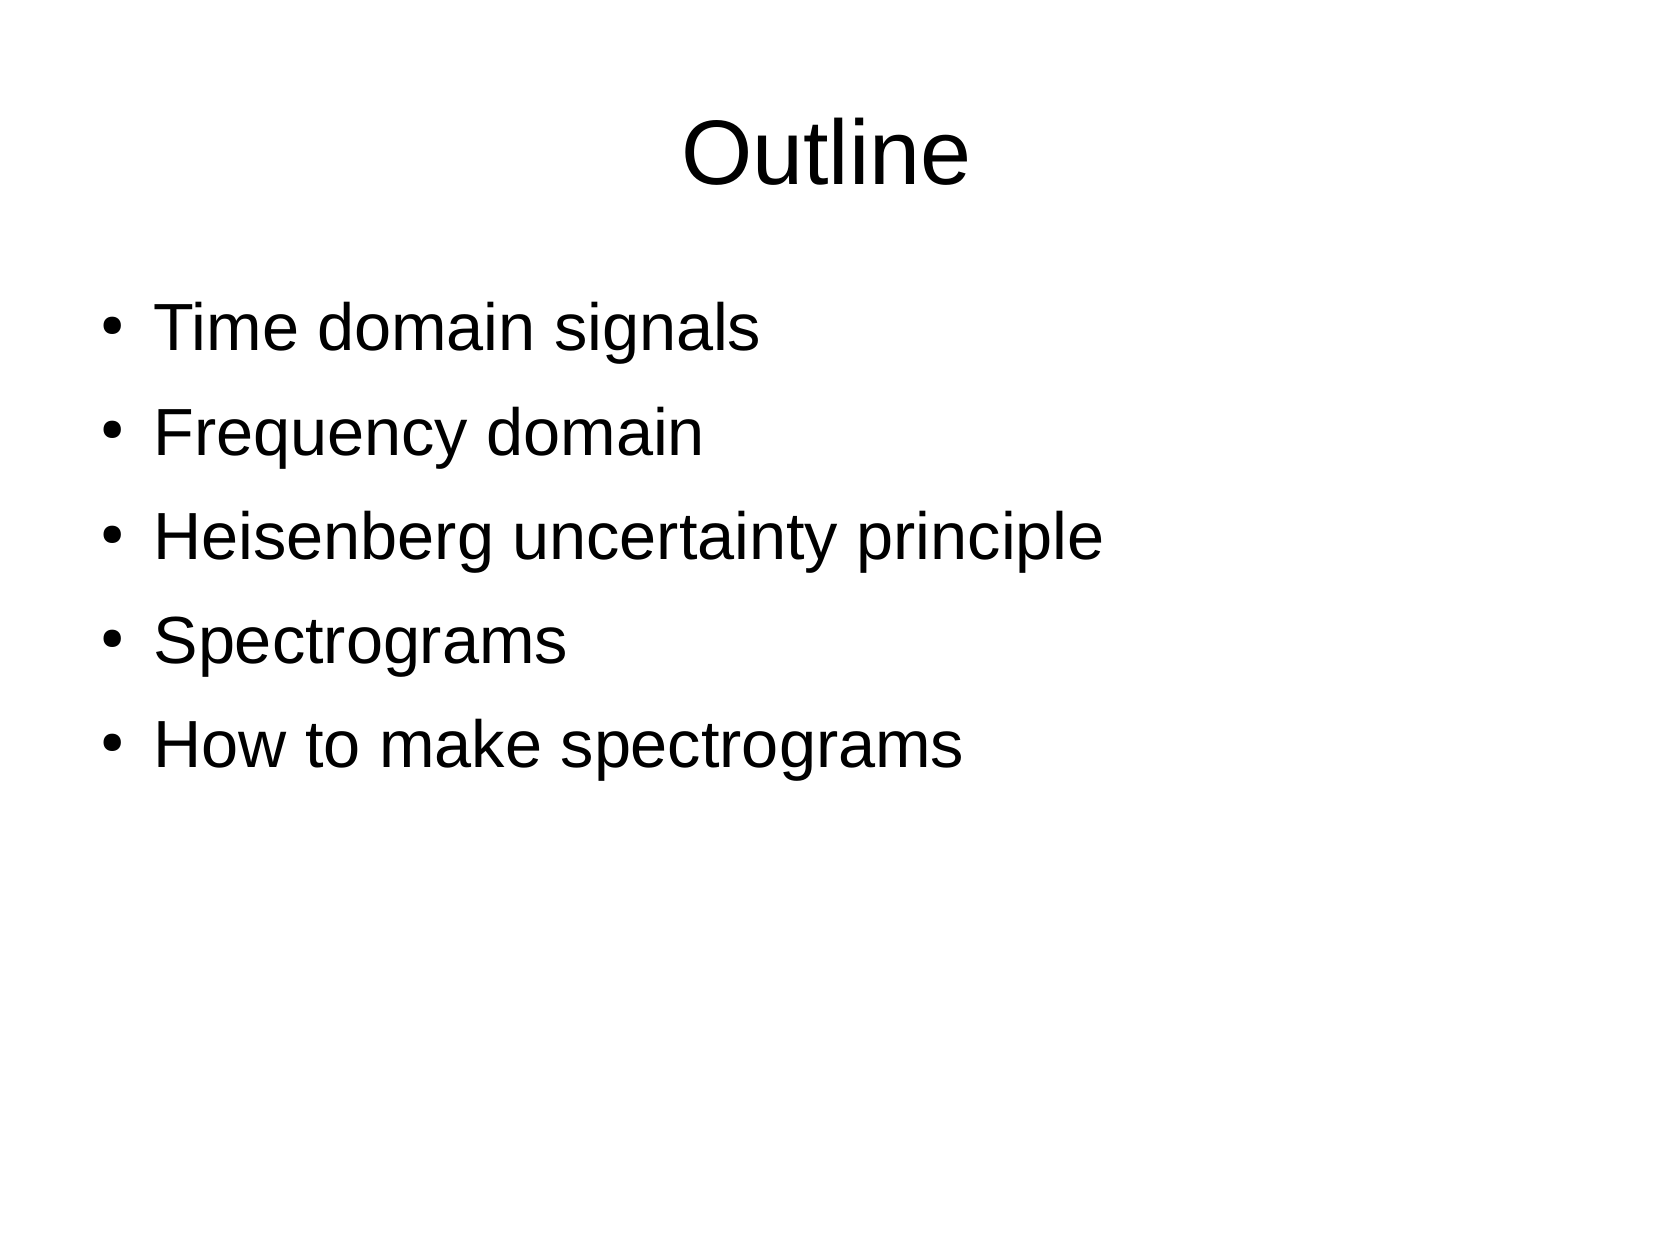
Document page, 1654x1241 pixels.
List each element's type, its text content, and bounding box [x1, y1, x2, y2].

title Outline [82, 49, 1571, 257]
list Time domain signals Frequency domain Heisenberg uncertainty principle Spectrograms How to make spectrograms [82, 290, 1571, 1010]
